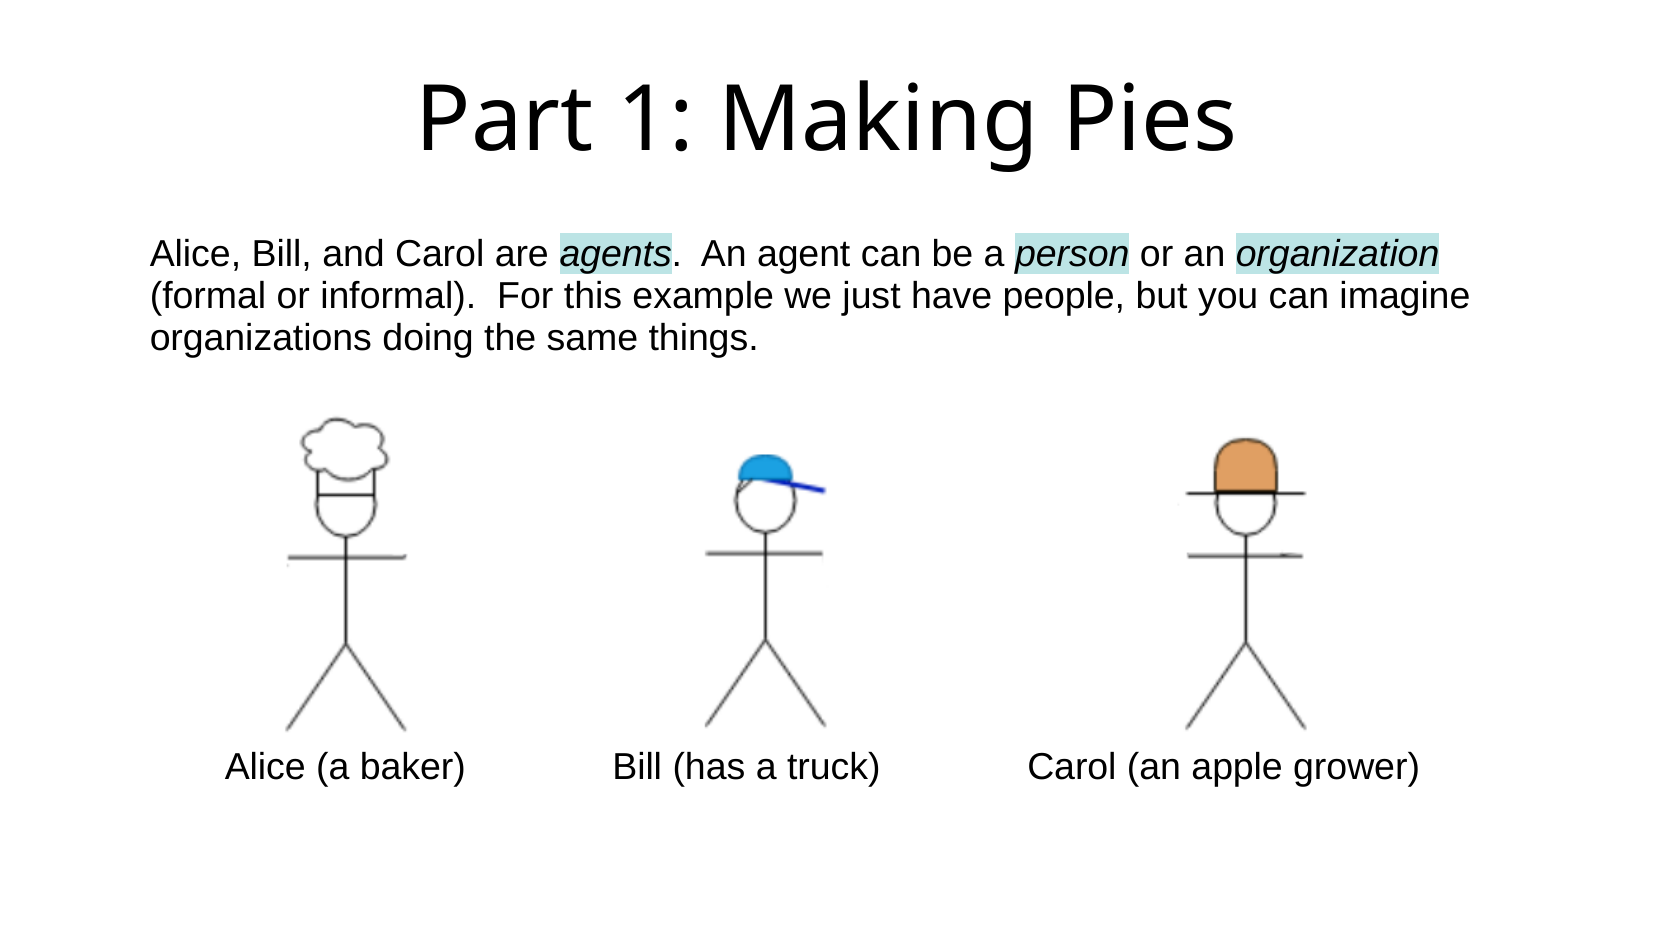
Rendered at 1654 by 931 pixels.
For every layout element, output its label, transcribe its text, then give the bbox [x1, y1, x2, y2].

title Part 1: Making Pies [82, 37, 1571, 193]
text_box Alice, Bill, and Carol are agents. An agent can be a person or an organization (formal or informal). For this example we just have people, but you can imagine organizations doing the same things. [135, 225, 1561, 744]
text_box Alice (a baker) Bill (has a truck) Carol (an apple grower) [210, 737, 1486, 795]
picture [699, 436, 871, 735]
picture [240, 404, 455, 736]
picture [1140, 415, 1351, 737]
